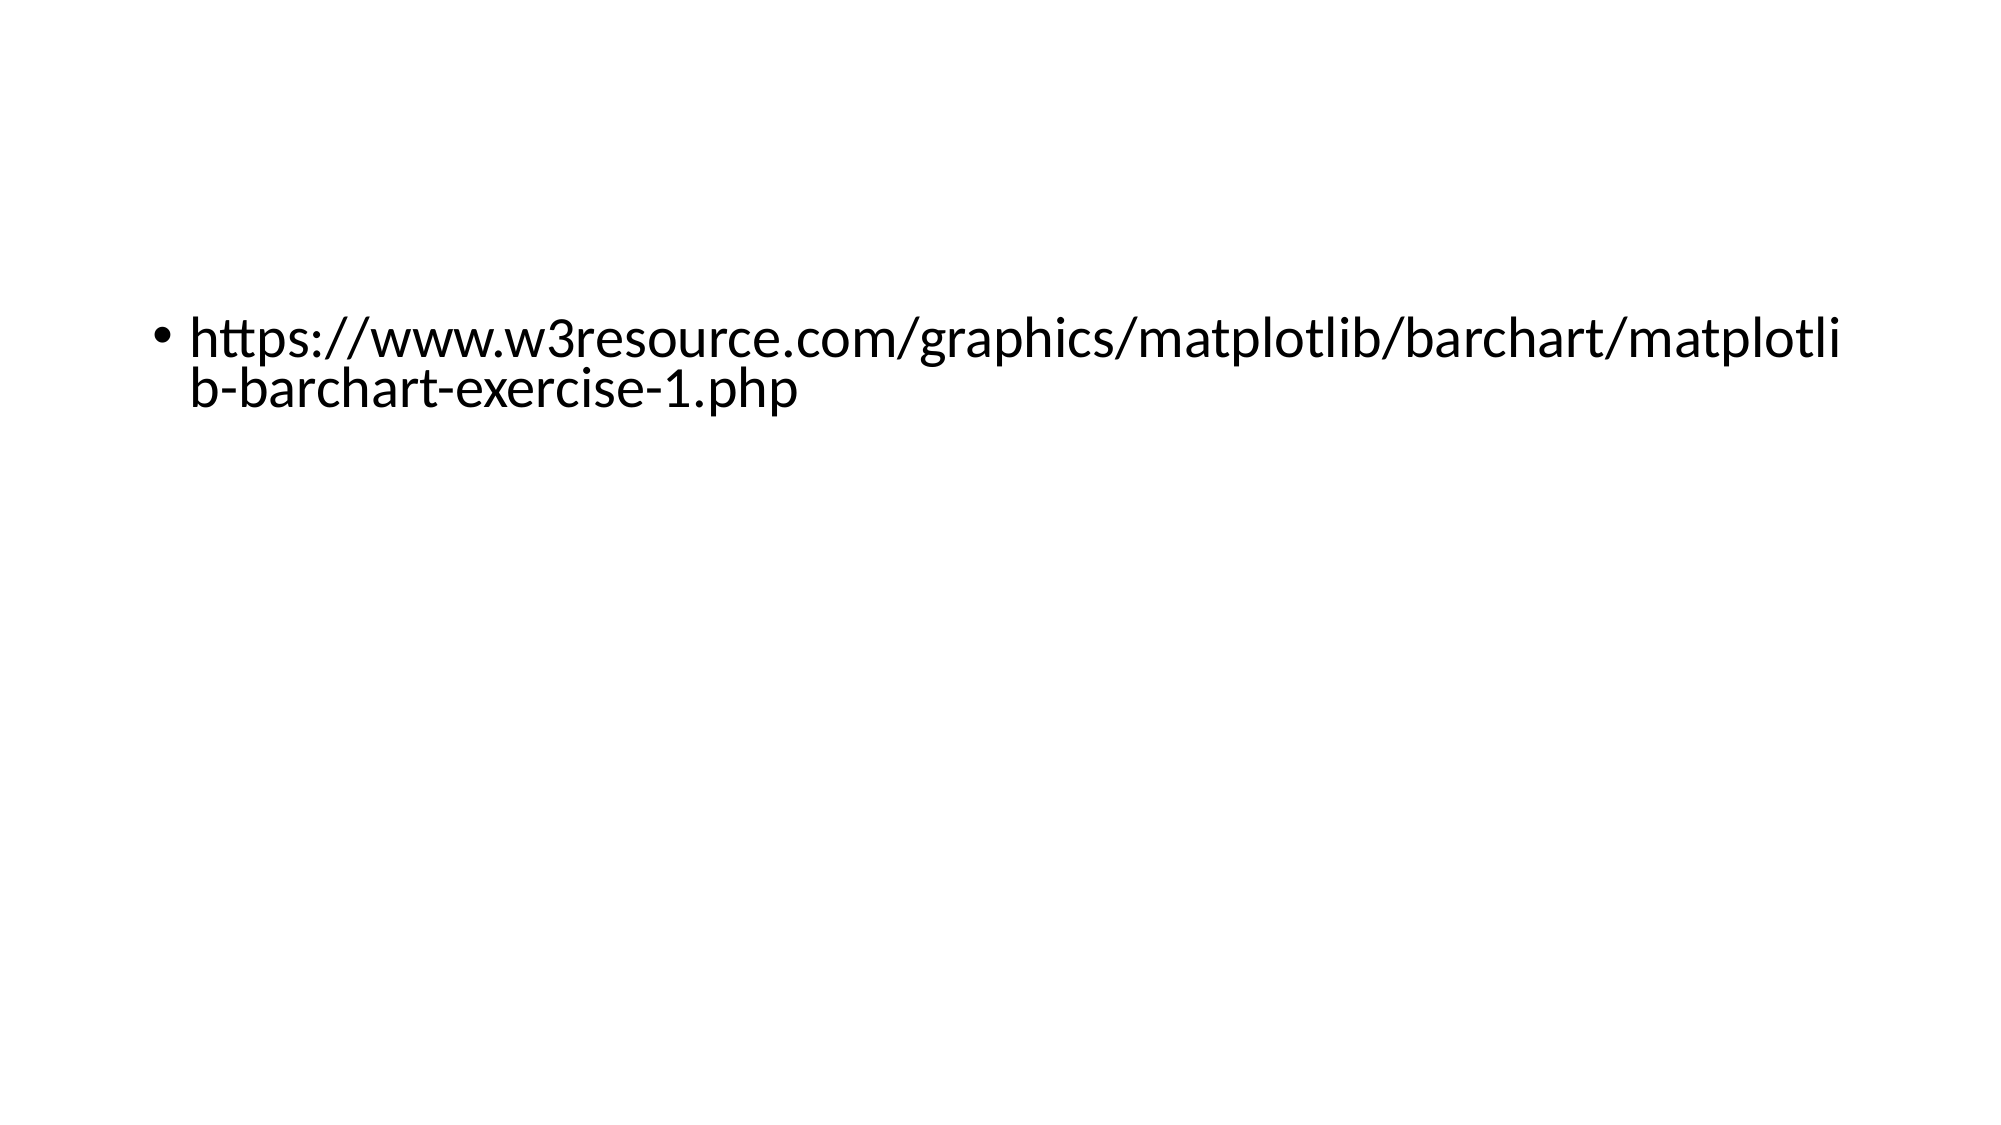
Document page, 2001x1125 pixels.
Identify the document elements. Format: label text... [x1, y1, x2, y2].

list https://www.w3resource.com/graphics/matplotlib/barchart/matplotlib-barchart-exercise-1.php [137, 299, 1863, 1014]
